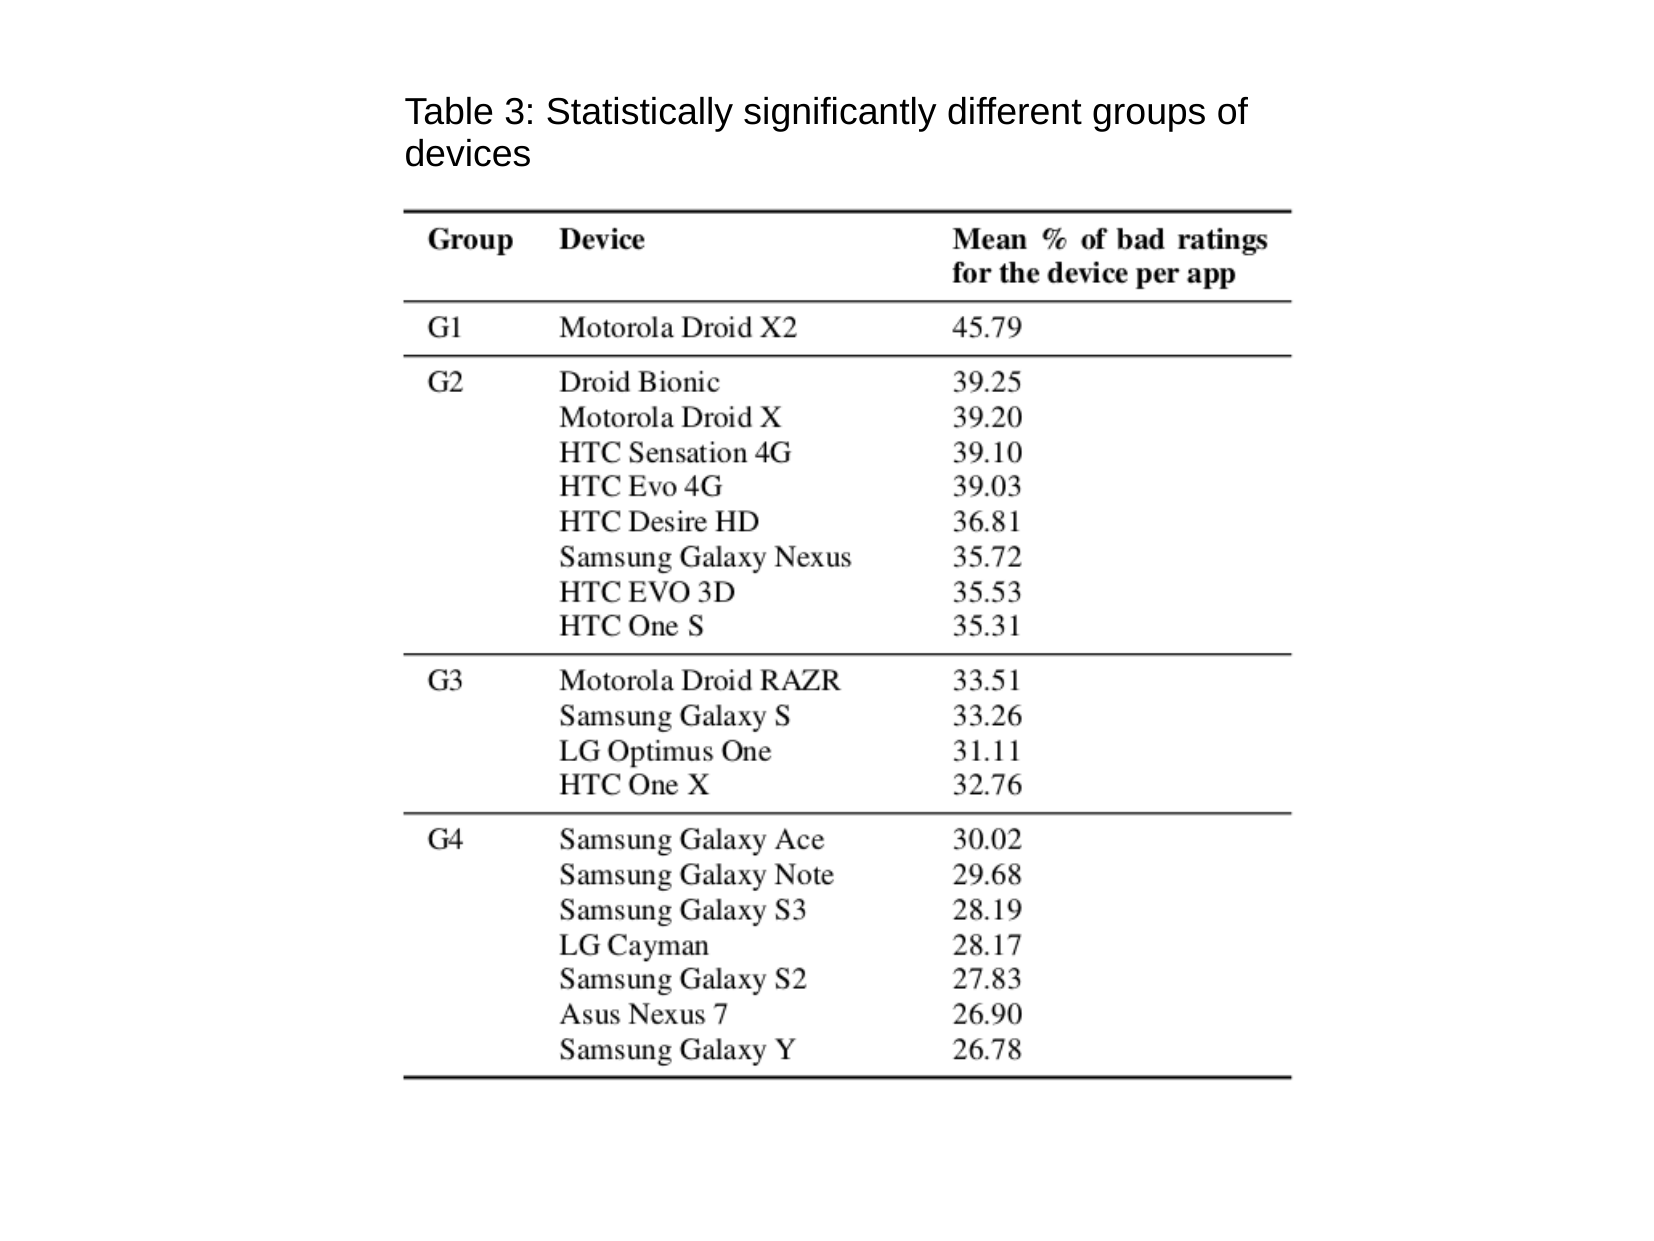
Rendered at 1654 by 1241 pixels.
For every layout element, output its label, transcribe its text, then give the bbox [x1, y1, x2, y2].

picture [330, 185, 1359, 1123]
text_box Table 3: Statistically significantly different groups of devices [389, 82, 1300, 182]
